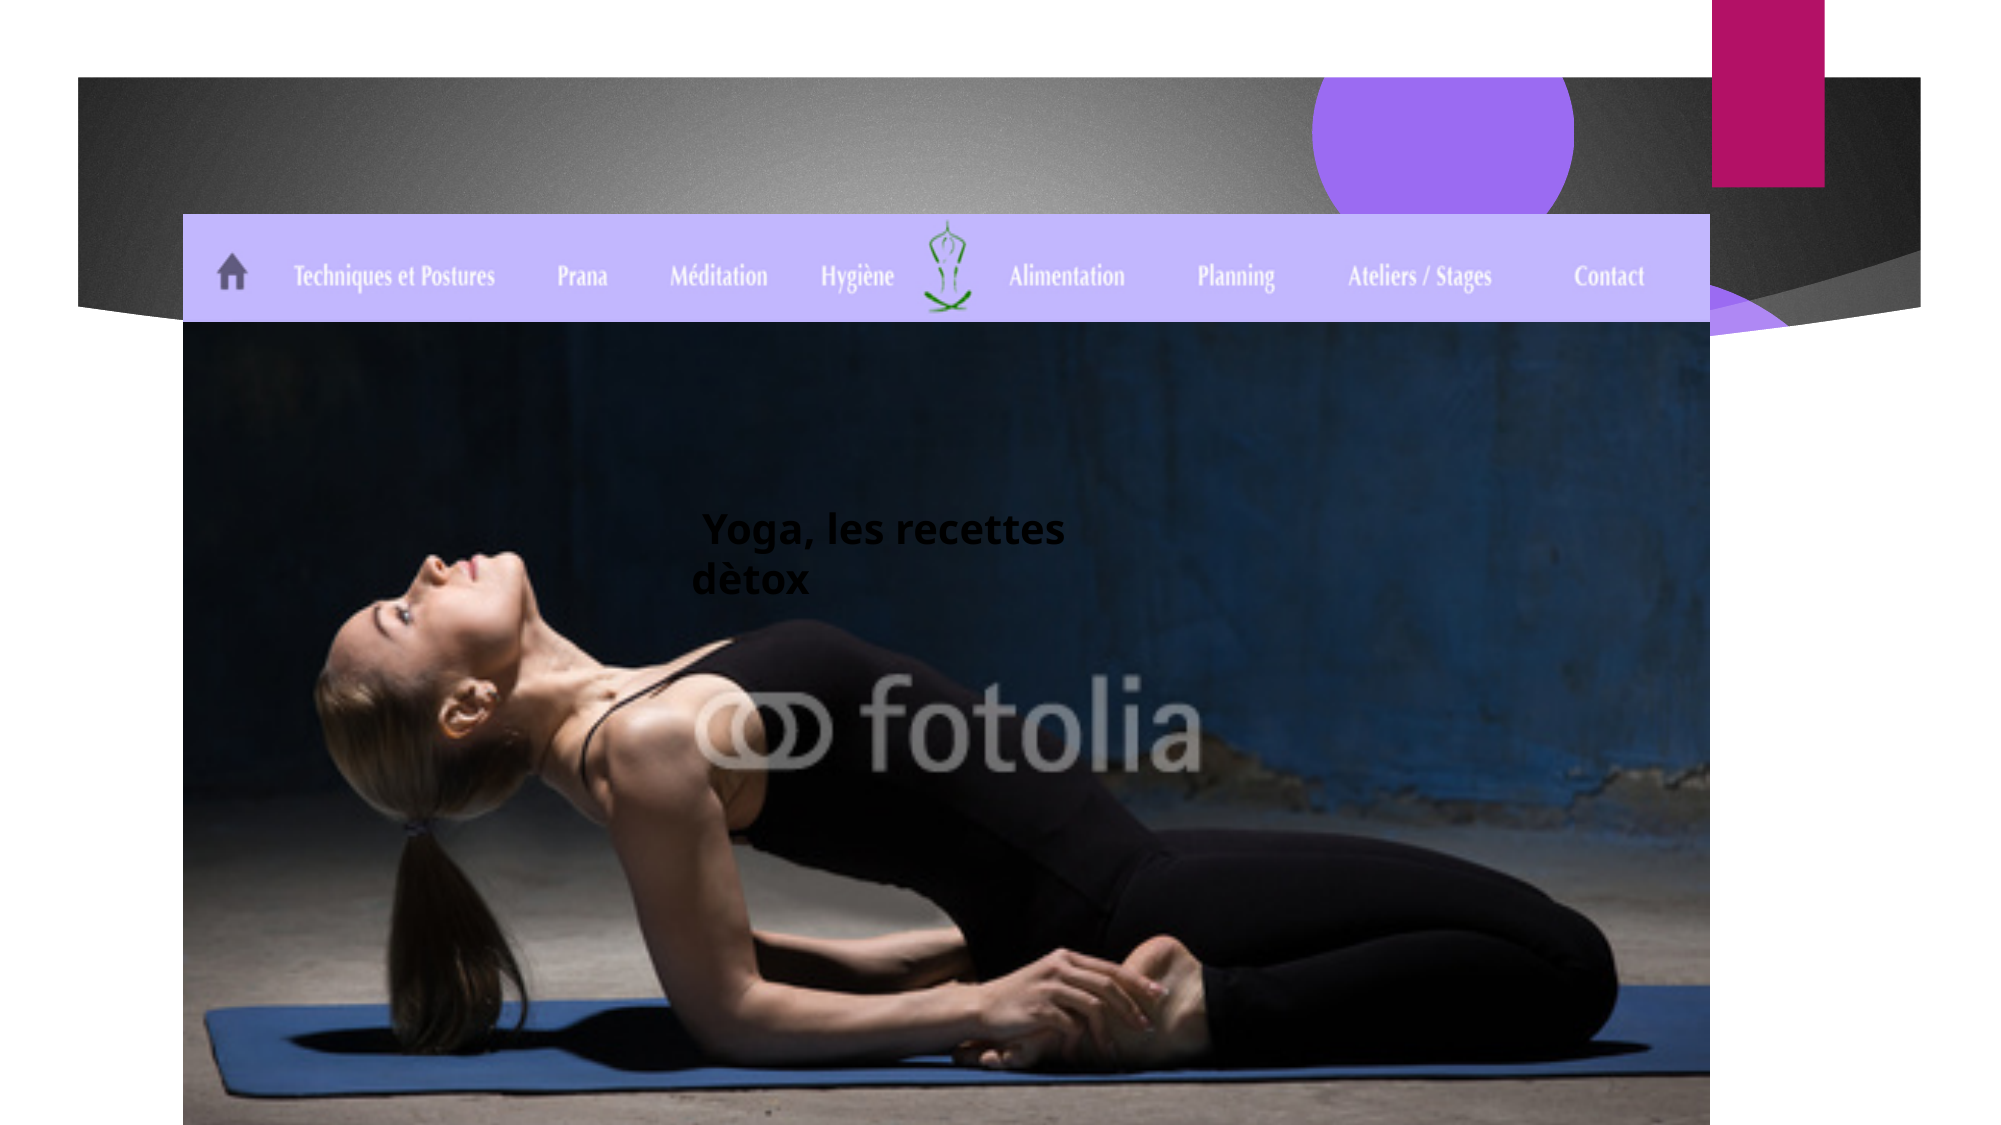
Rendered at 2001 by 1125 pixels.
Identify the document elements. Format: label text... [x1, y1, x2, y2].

picture [79, 78, 1920, 1125]
text_box Yoga, les recettes dètox [676, 495, 1166, 560]
